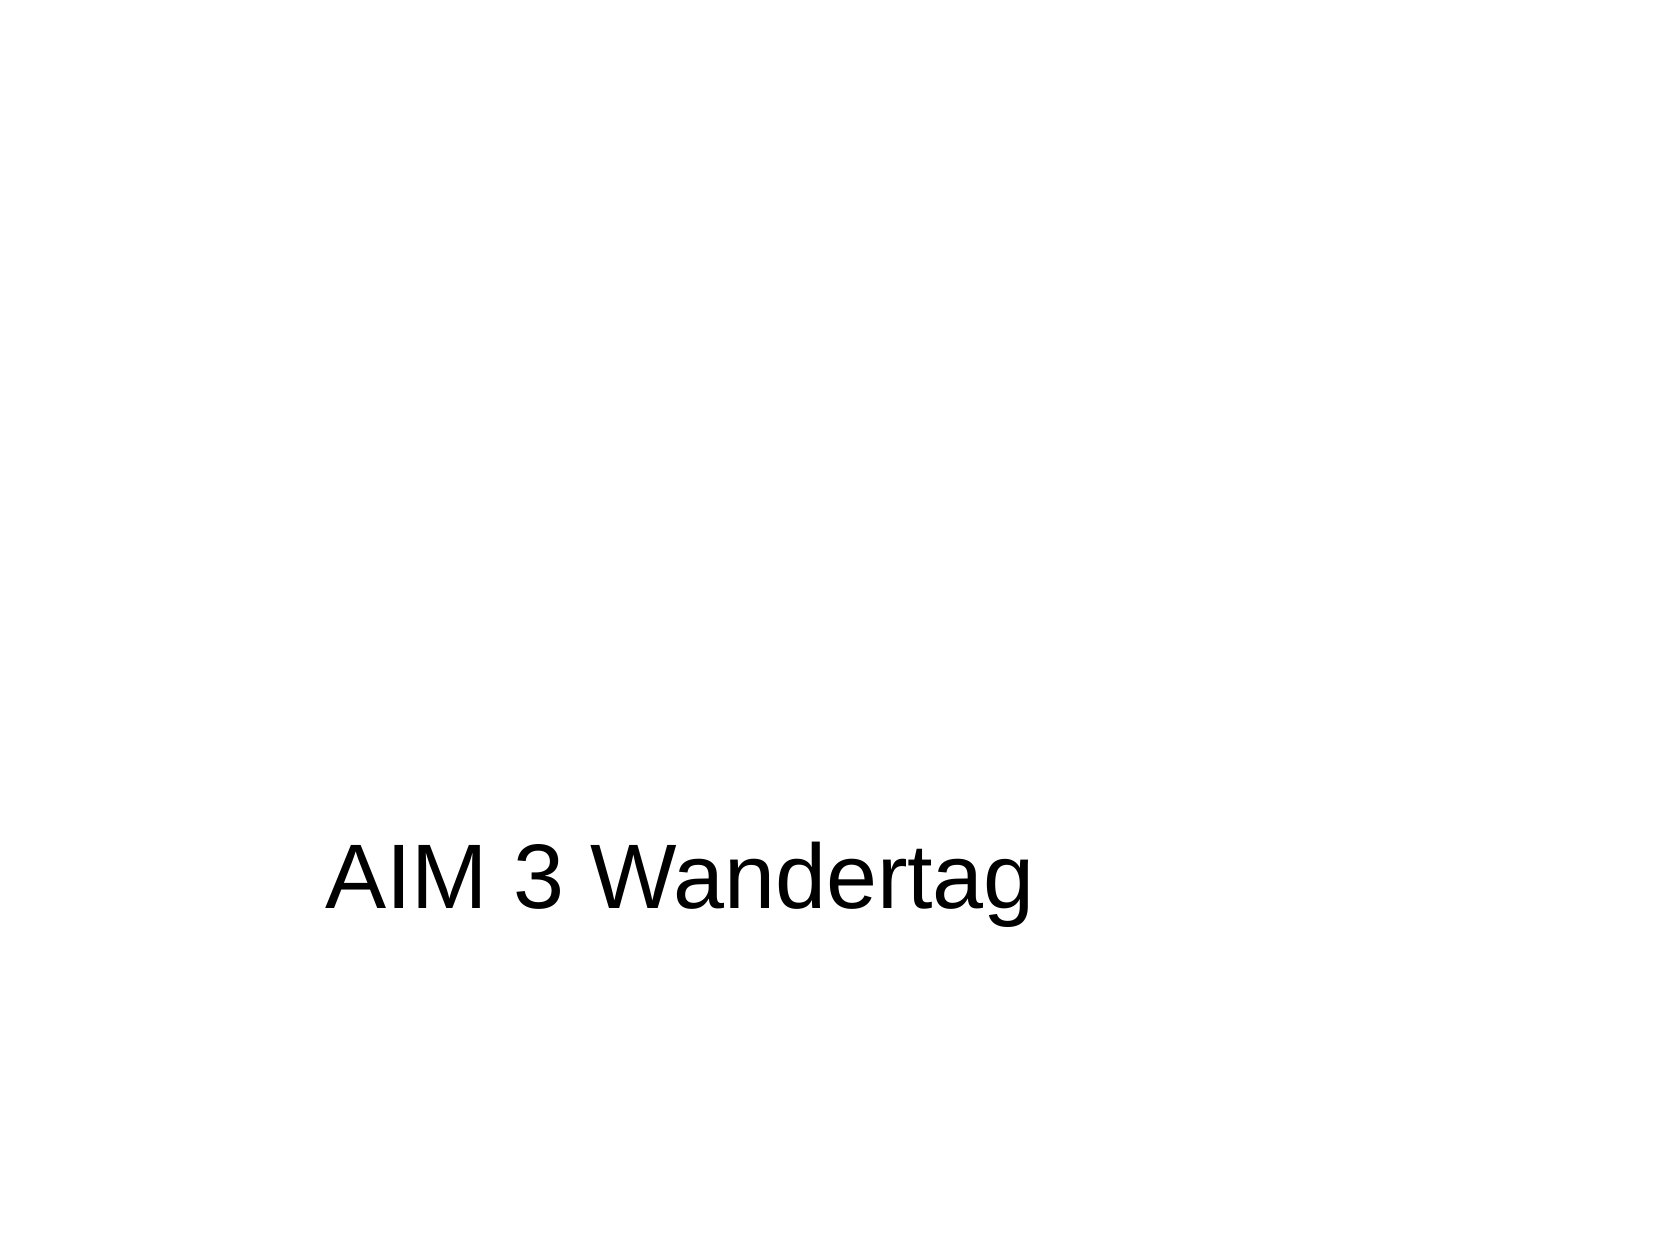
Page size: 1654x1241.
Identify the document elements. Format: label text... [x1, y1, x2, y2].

title AIM 3 Wandertag [0, 772, 1425, 981]
